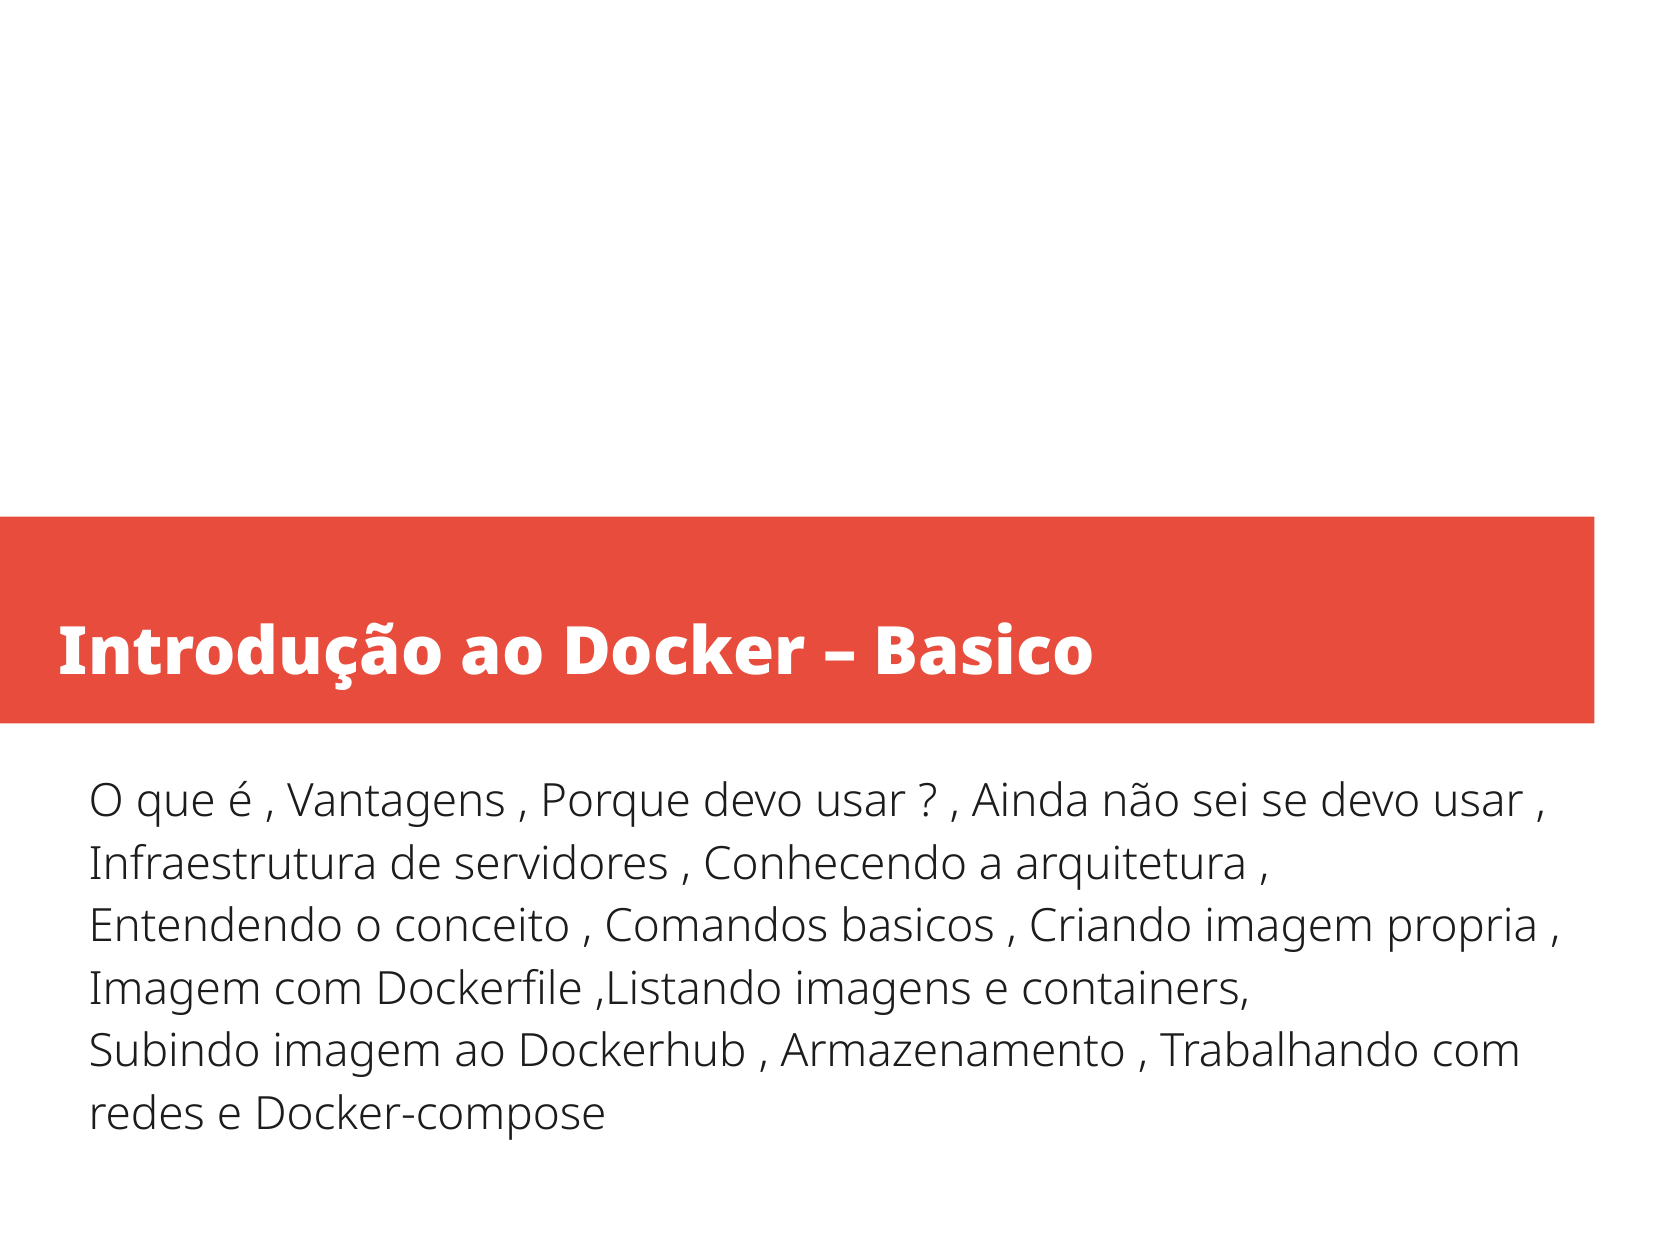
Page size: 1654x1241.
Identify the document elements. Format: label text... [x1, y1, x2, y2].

subtitle O que é , Vantagens , Porque devo usar ? , Ainda não sei se devo usar , Infraestrutura de servidores , Conhecendo a arquitetura , Entendendo o conceito , Comandos basicos , Criando imagem propria , Imagem com Dockerfile ,Listando imagens e containers, Subindo imagem ao Dockerhub , Armazenamento , Trabalhando com redes e Docker-compose [88, 767, 1595, 1182]
title Introdução ao Docker – Basico [59, 546, 1595, 694]
